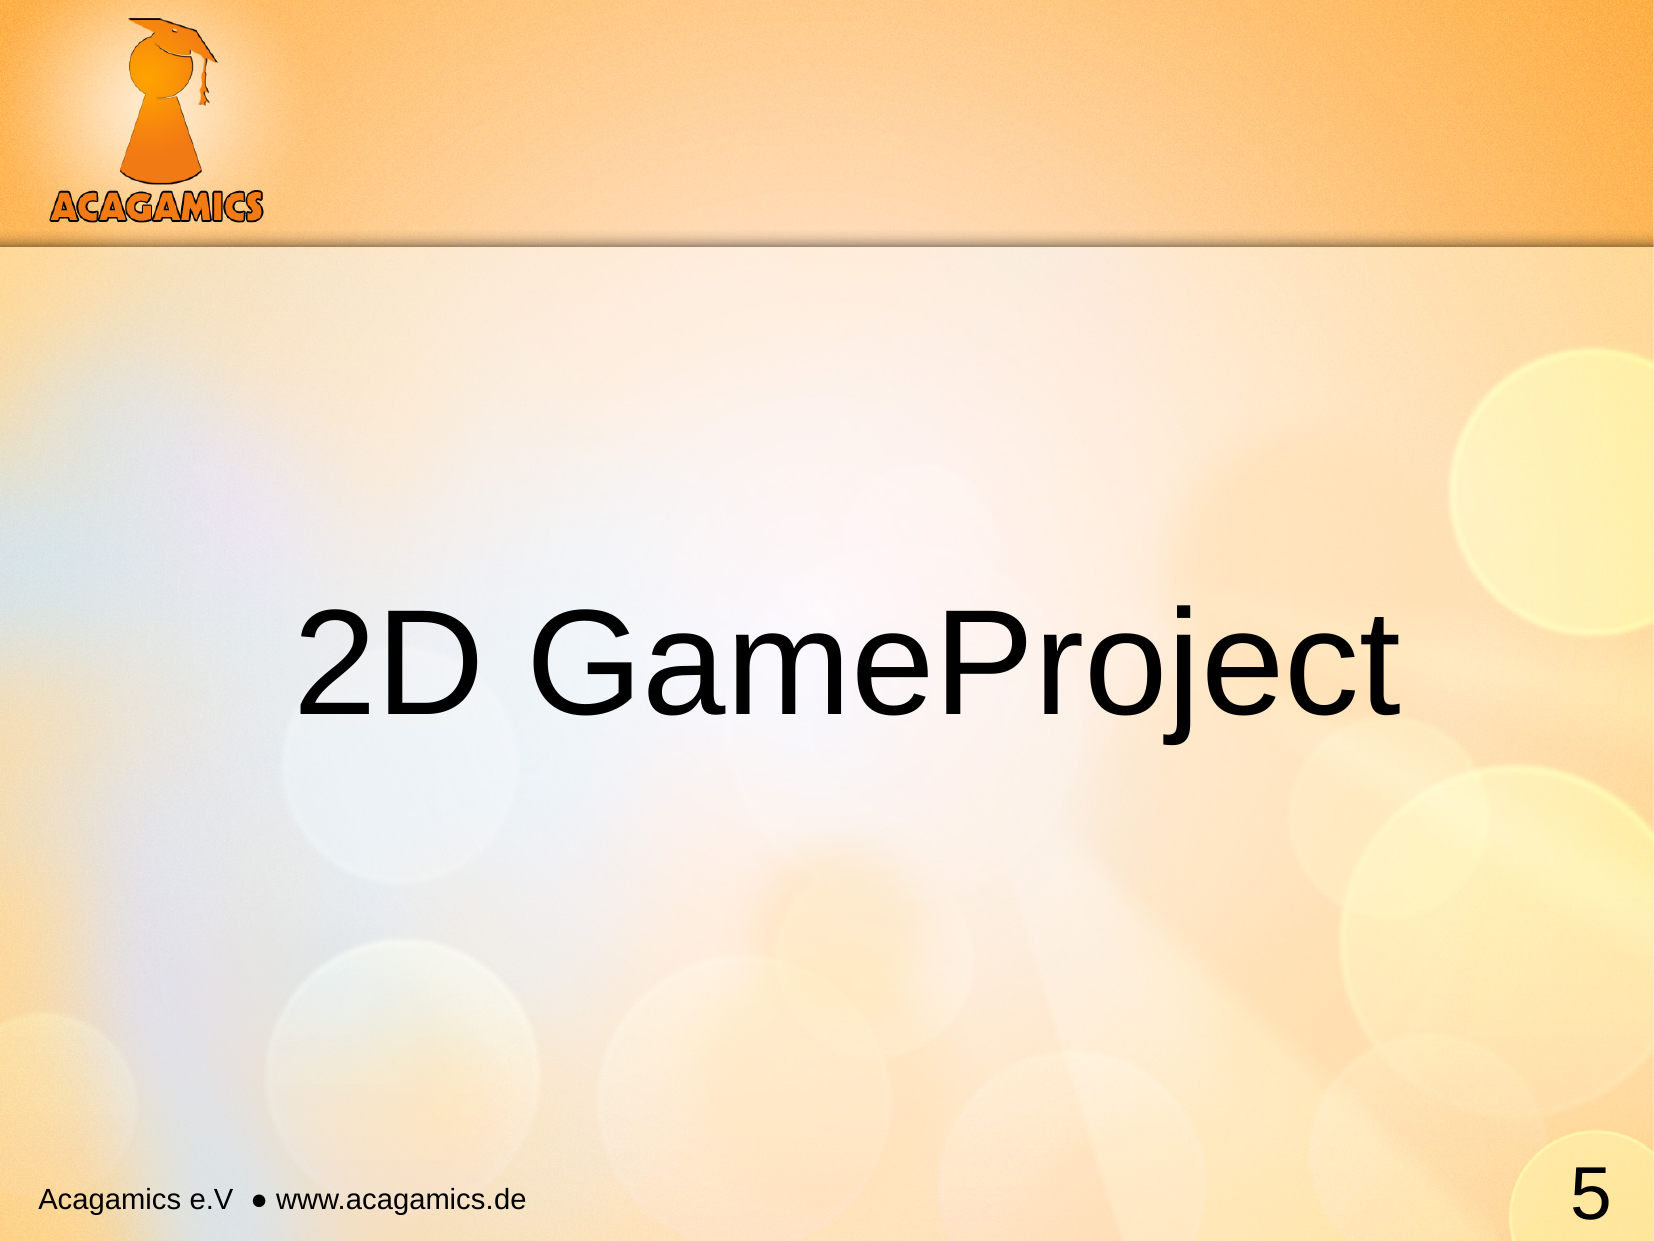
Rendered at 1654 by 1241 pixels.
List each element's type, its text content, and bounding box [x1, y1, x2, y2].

picture [0, 0, 1654, 1241]
subtitle 2D GameProject [82, 290, 1571, 1109]
